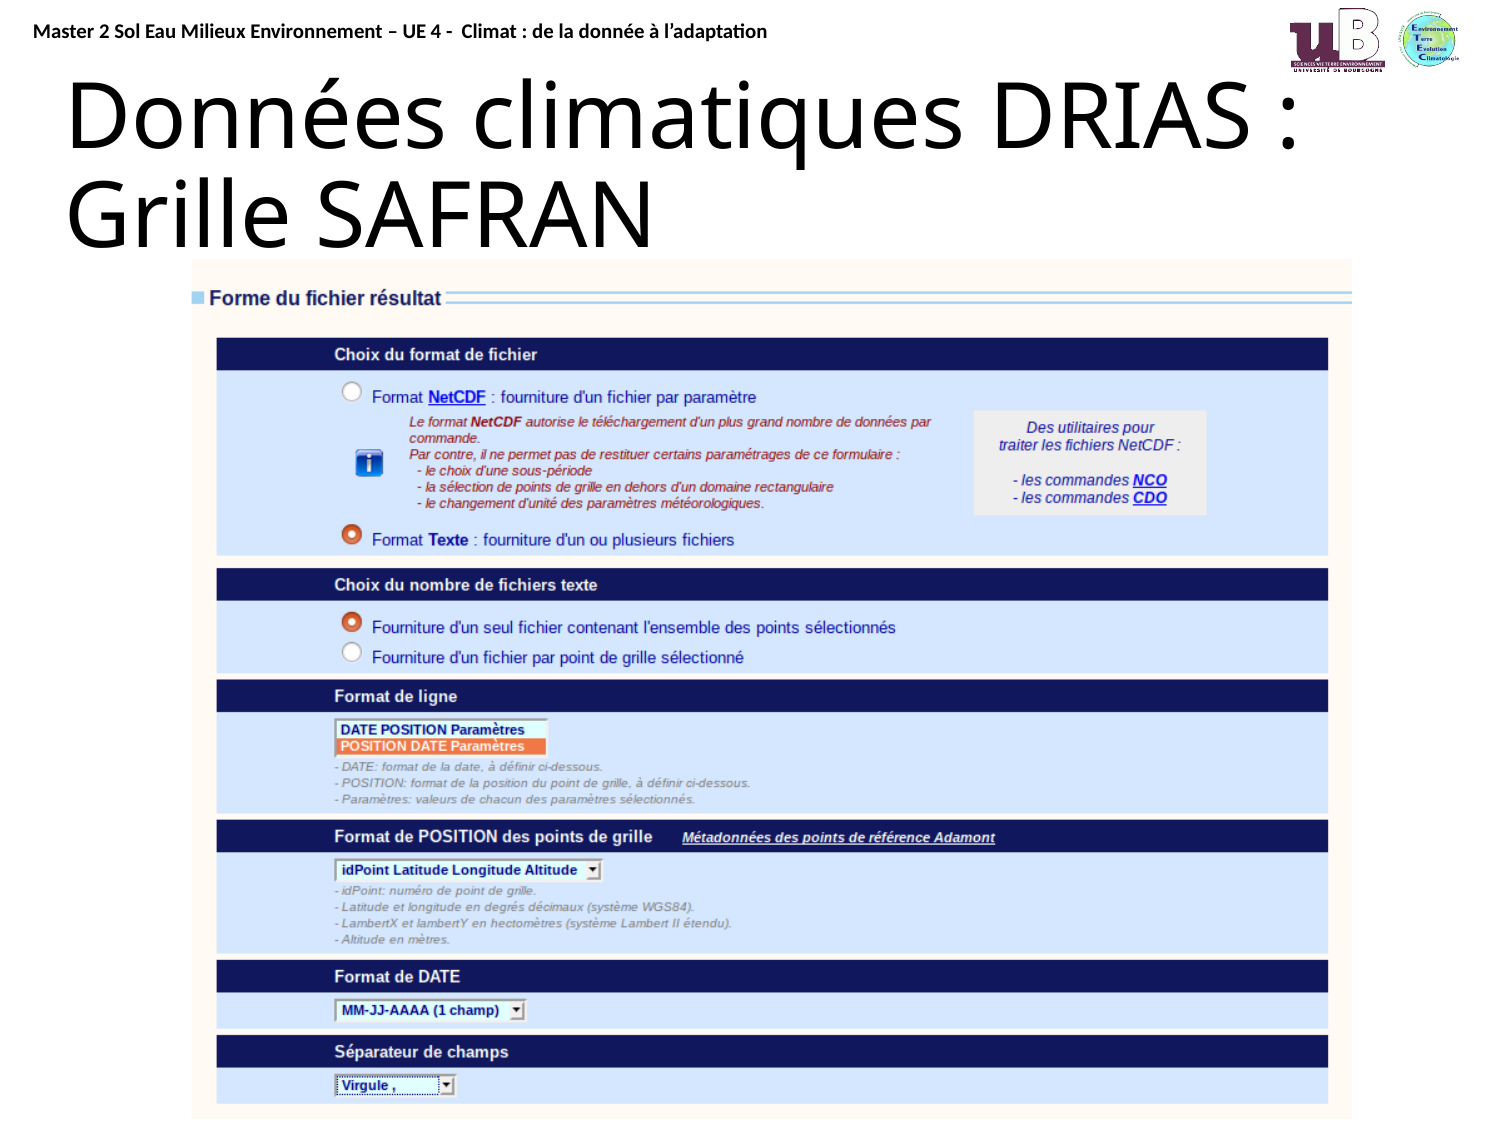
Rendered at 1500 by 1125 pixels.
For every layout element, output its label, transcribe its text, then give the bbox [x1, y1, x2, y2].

picture [1396, 8, 1461, 72]
picture [188, 259, 1352, 1119]
text_box Données climatiques DRIAS : Grille SAFRAN [49, 59, 1435, 278]
picture [1290, 8, 1385, 59]
